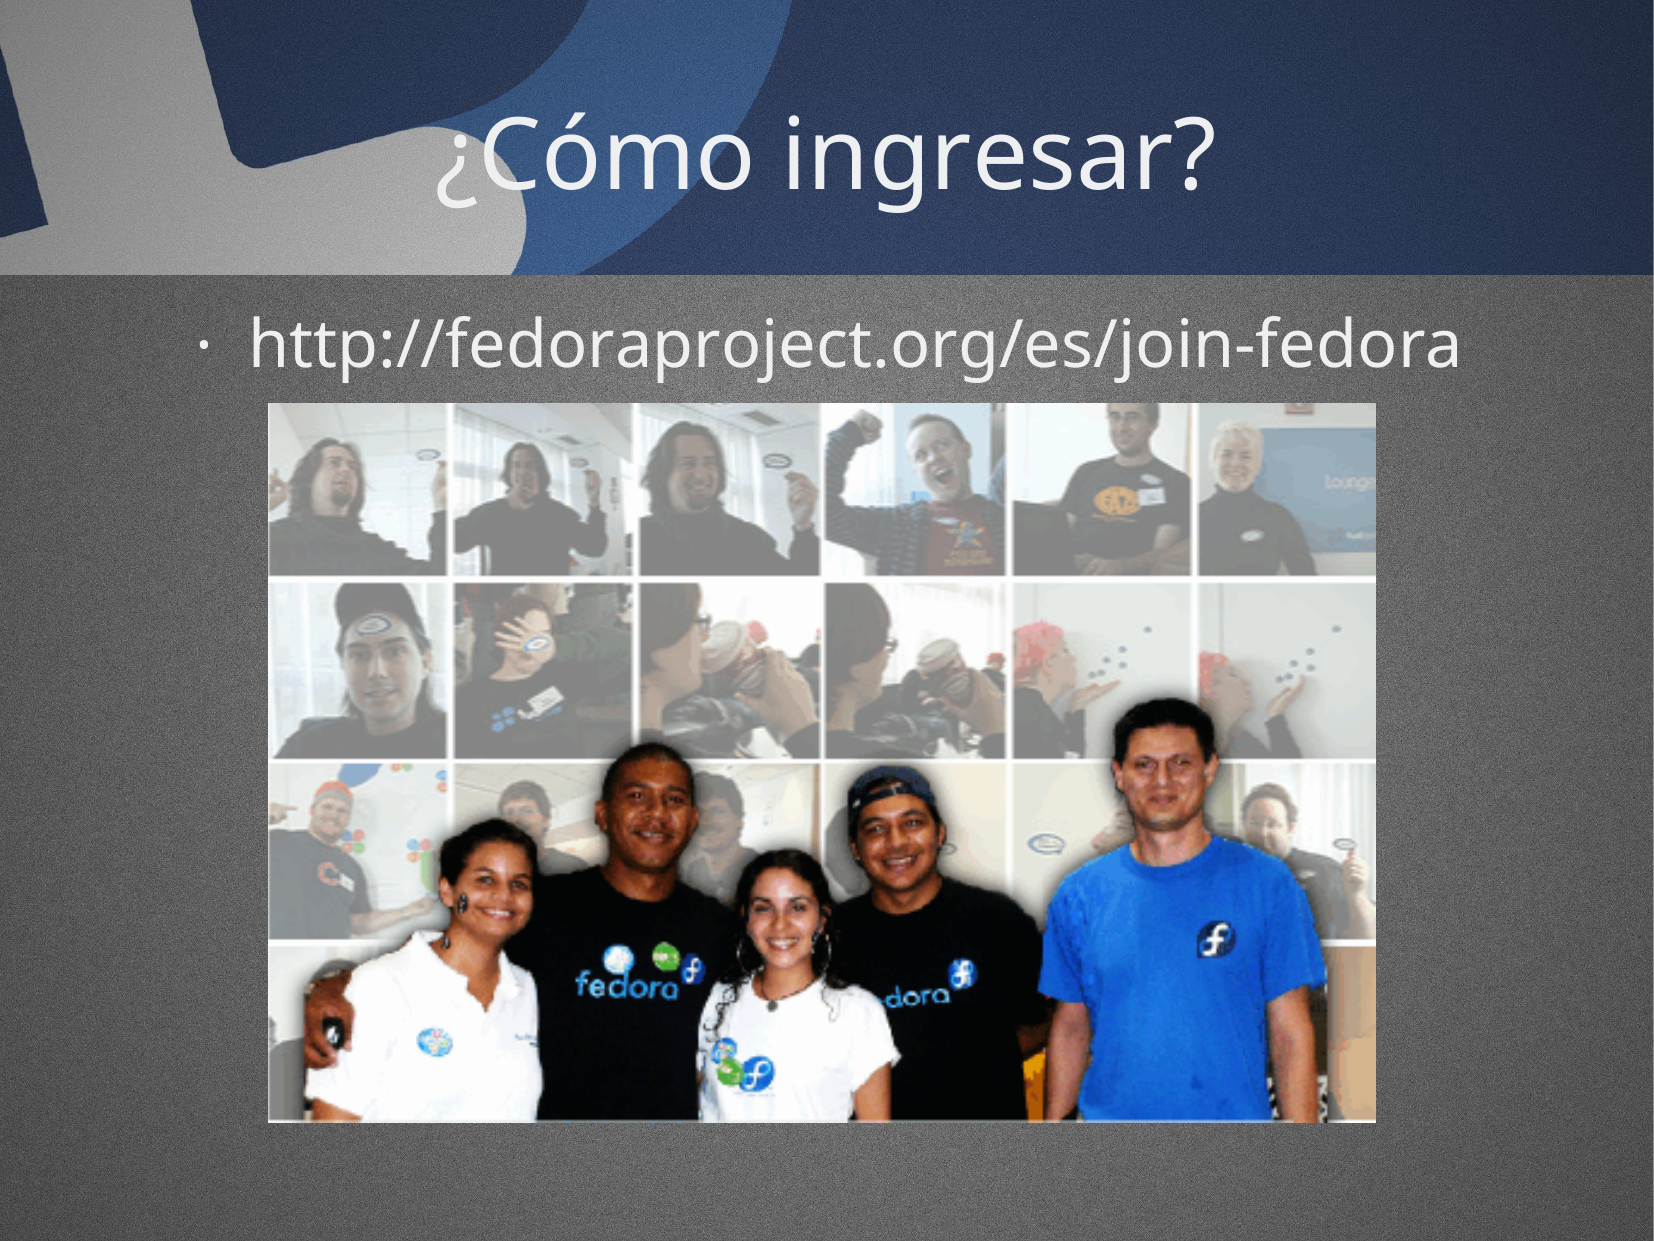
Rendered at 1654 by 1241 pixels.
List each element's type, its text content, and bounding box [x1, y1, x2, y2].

picture [0, 0, 1654, 1241]
text_box ¿Cómo ingresar? [82, 49, 1571, 257]
text_box http://fedoraproject.org/es/join-fedora [76, 303, 1565, 1123]
